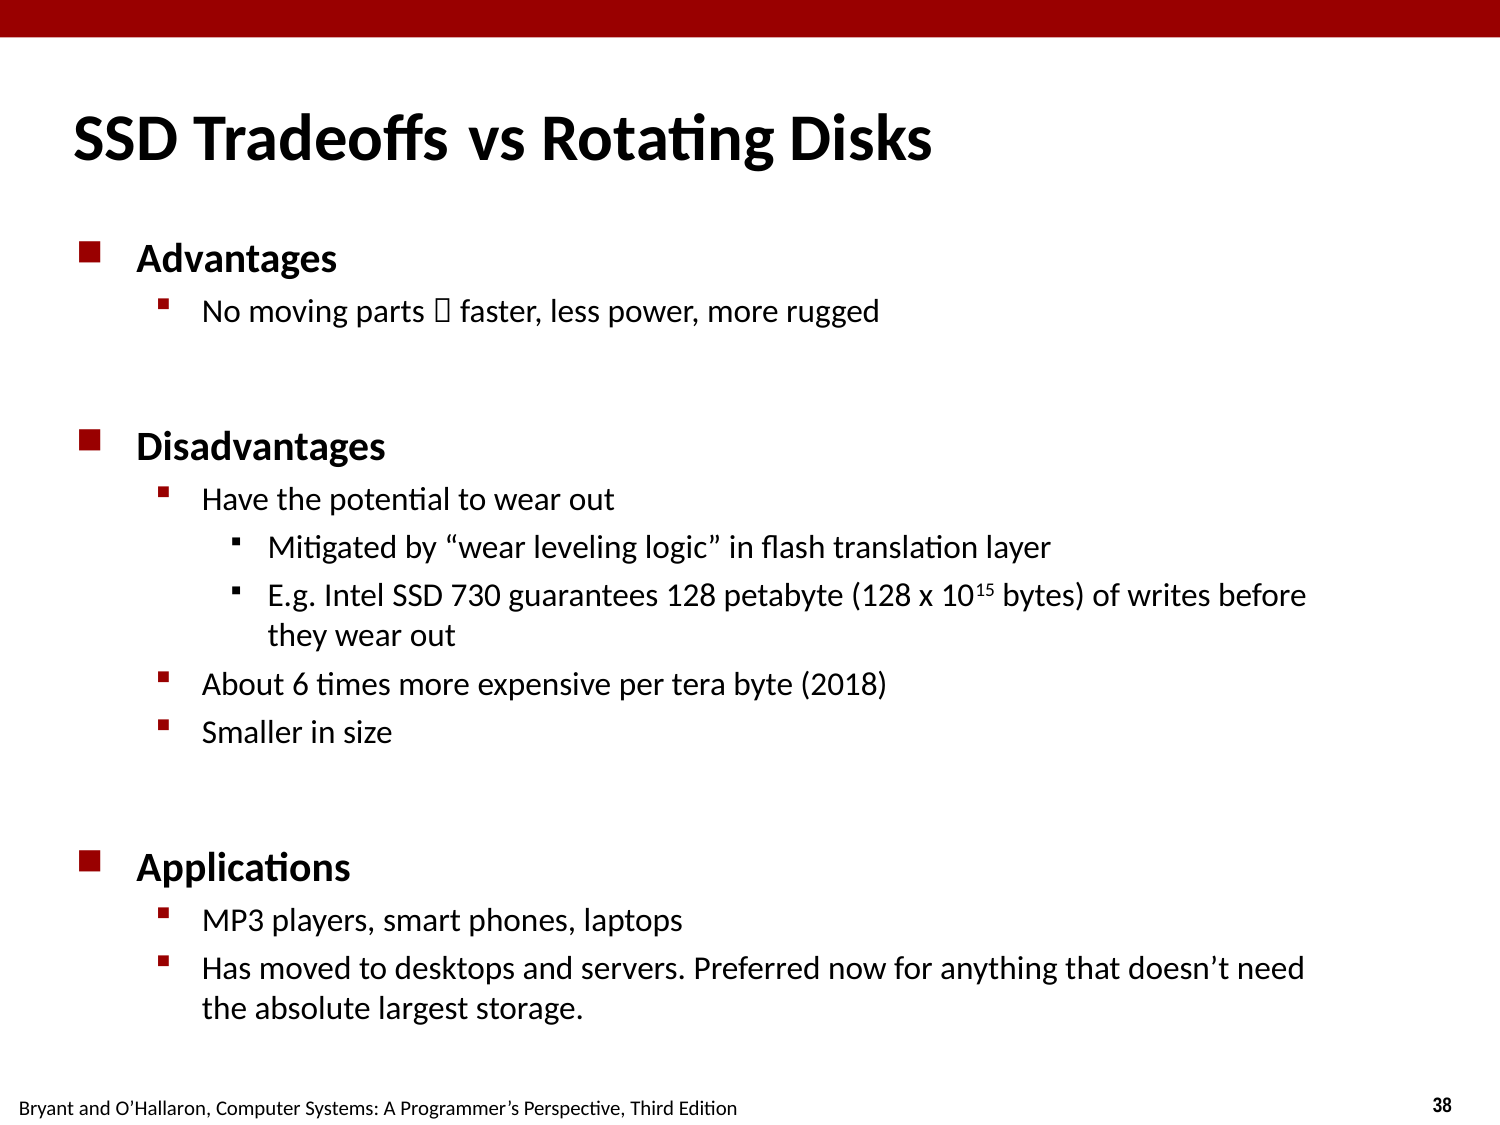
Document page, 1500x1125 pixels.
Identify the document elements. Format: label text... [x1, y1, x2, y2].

title SSD Tradeoffs vs Rotating Disks [58, 71, 1304, 197]
list Advantages No moving parts  faster, less power, more rugged Disadvantages Have the potential to wear out Mitigated by “wear leveling logic” in flash translation layer E.g. Intel SSD 730 guarantees 128 petabyte (128 x 1015 bytes) of writes before they wear out About 6 times more expensive per tera byte (2018) Smaller in size Applications MP3 players, smart phones, laptops Has moved to desktops and servers. Preferred now for anything that doesn’t need the absolute largest storage. [65, 223, 1361, 1040]
